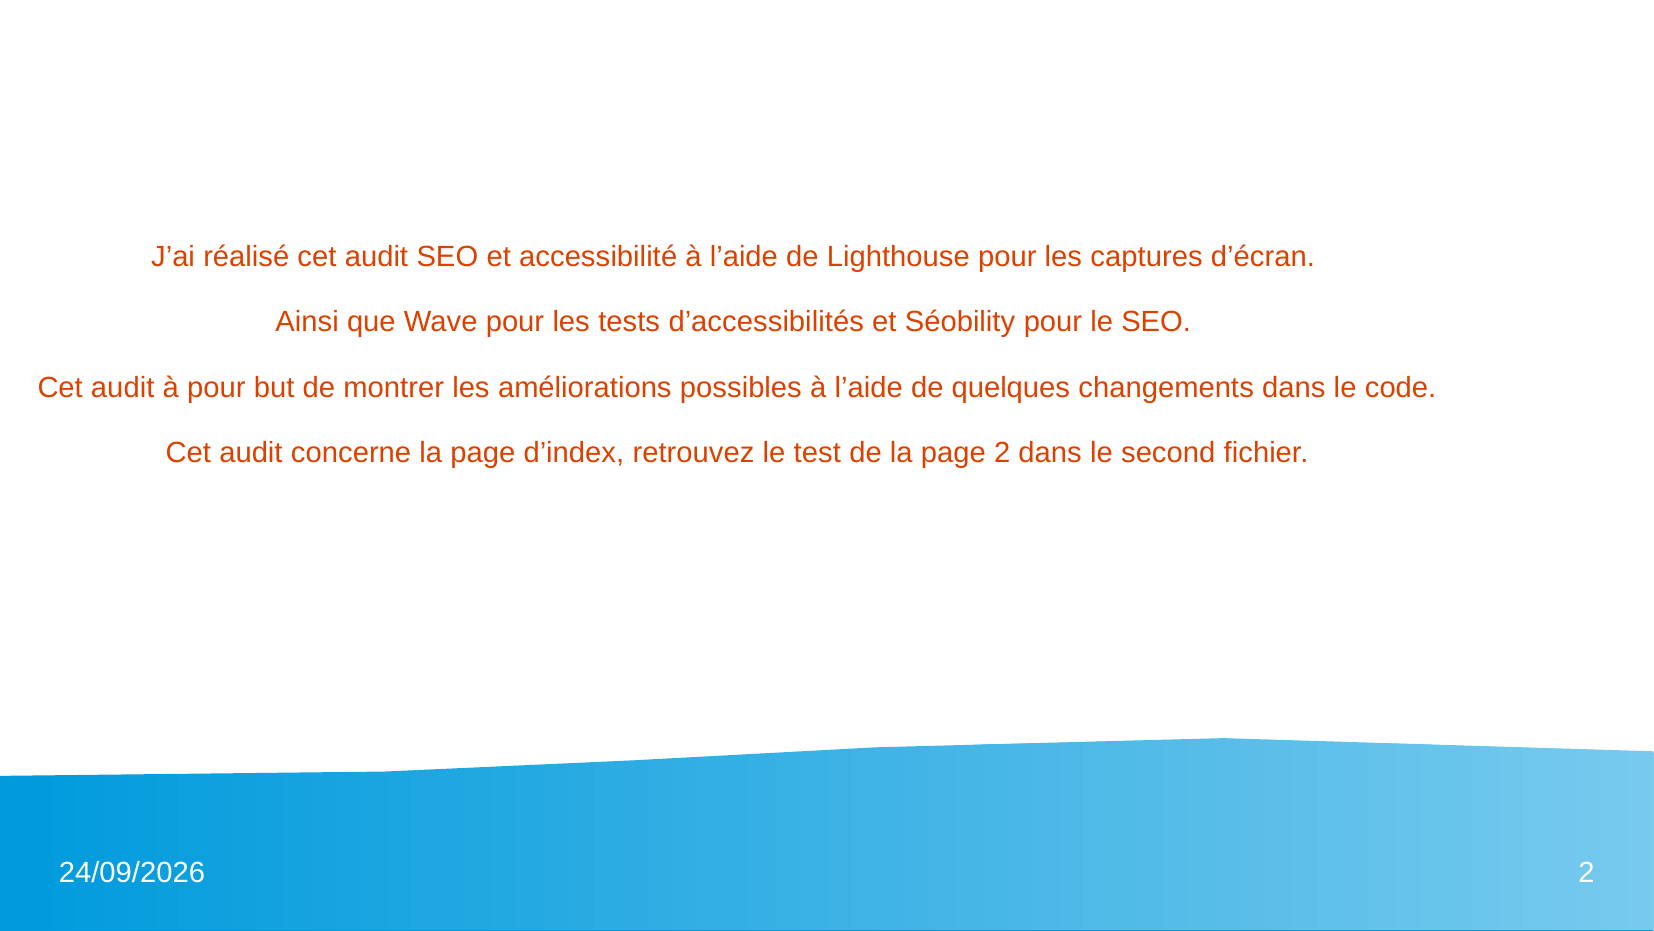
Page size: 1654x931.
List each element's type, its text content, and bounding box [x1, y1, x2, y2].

title J’ai réalisé cet audit SEO et accessibilité à l’aide de Lighthouse pour les captures d’écran. Ainsi que Wave pour les tests d’accessibilités et Séobility pour le SEO. Cet audit à pour but de montrer les améliorations possibles à l’aide de quelques changements dans le code. Cet audit concerne la page d’index, retrouvez le test de la page 2 dans le second fichier. [0, 239, 1477, 470]
